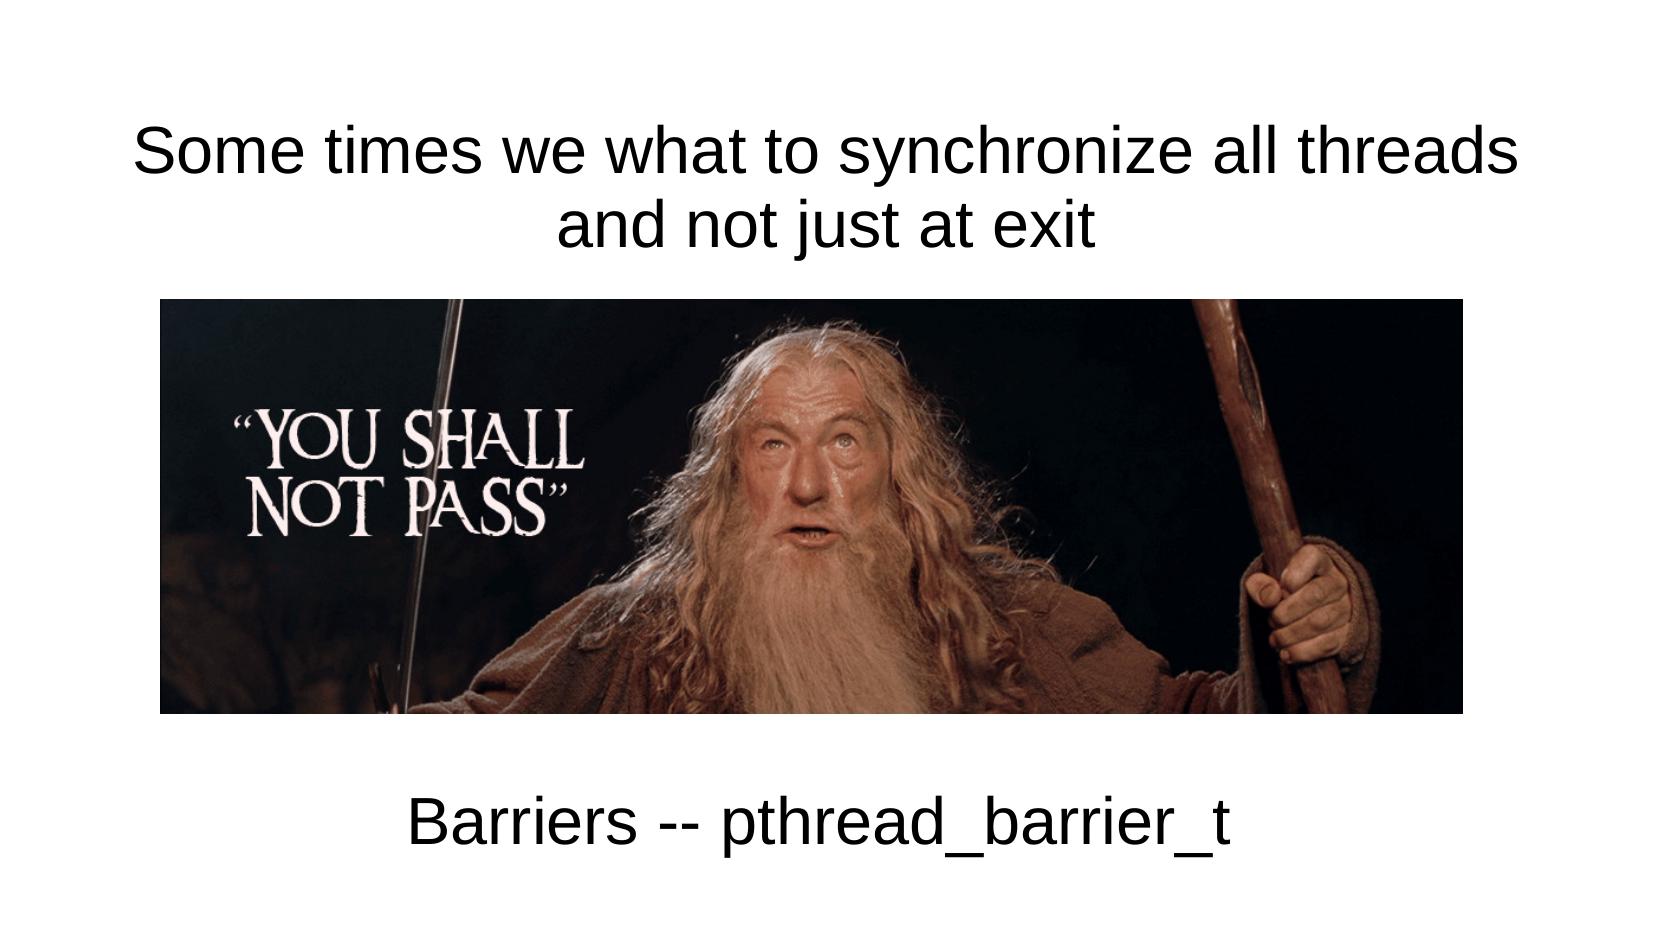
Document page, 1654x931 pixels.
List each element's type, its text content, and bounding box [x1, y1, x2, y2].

text_box Barriers -- pthread_barrier_t [75, 742, 1564, 901]
picture [160, 299, 1463, 714]
subtitle Some times we what to synchronize all threads and not just at exit [82, 37, 1571, 338]
